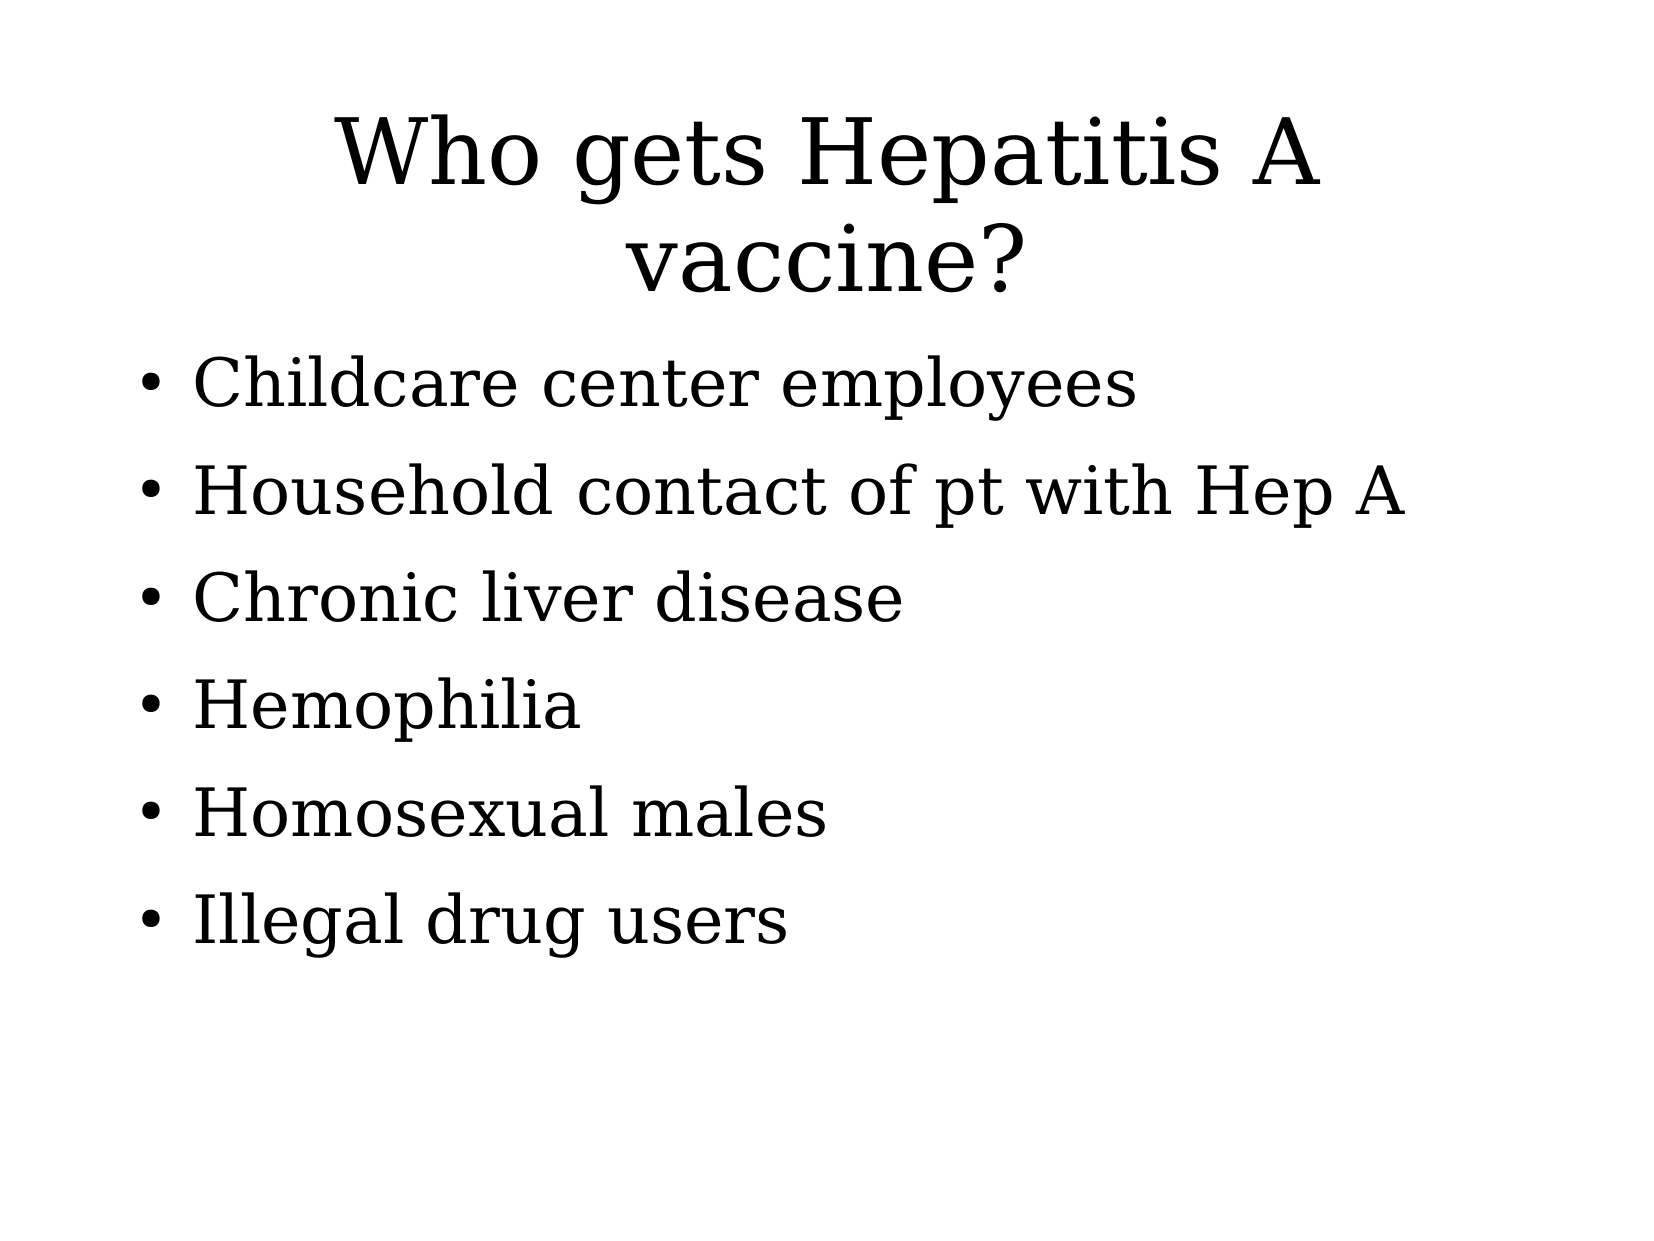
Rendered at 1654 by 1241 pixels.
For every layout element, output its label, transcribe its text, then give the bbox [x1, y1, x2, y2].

list Childcare center employees Household contact of pt with Hep A Chronic liver disease Hemophilia Homosexual males Illegal drug users [121, 344, 1534, 1127]
title Who gets Hepatitis A vaccine? [121, 99, 1534, 314]
